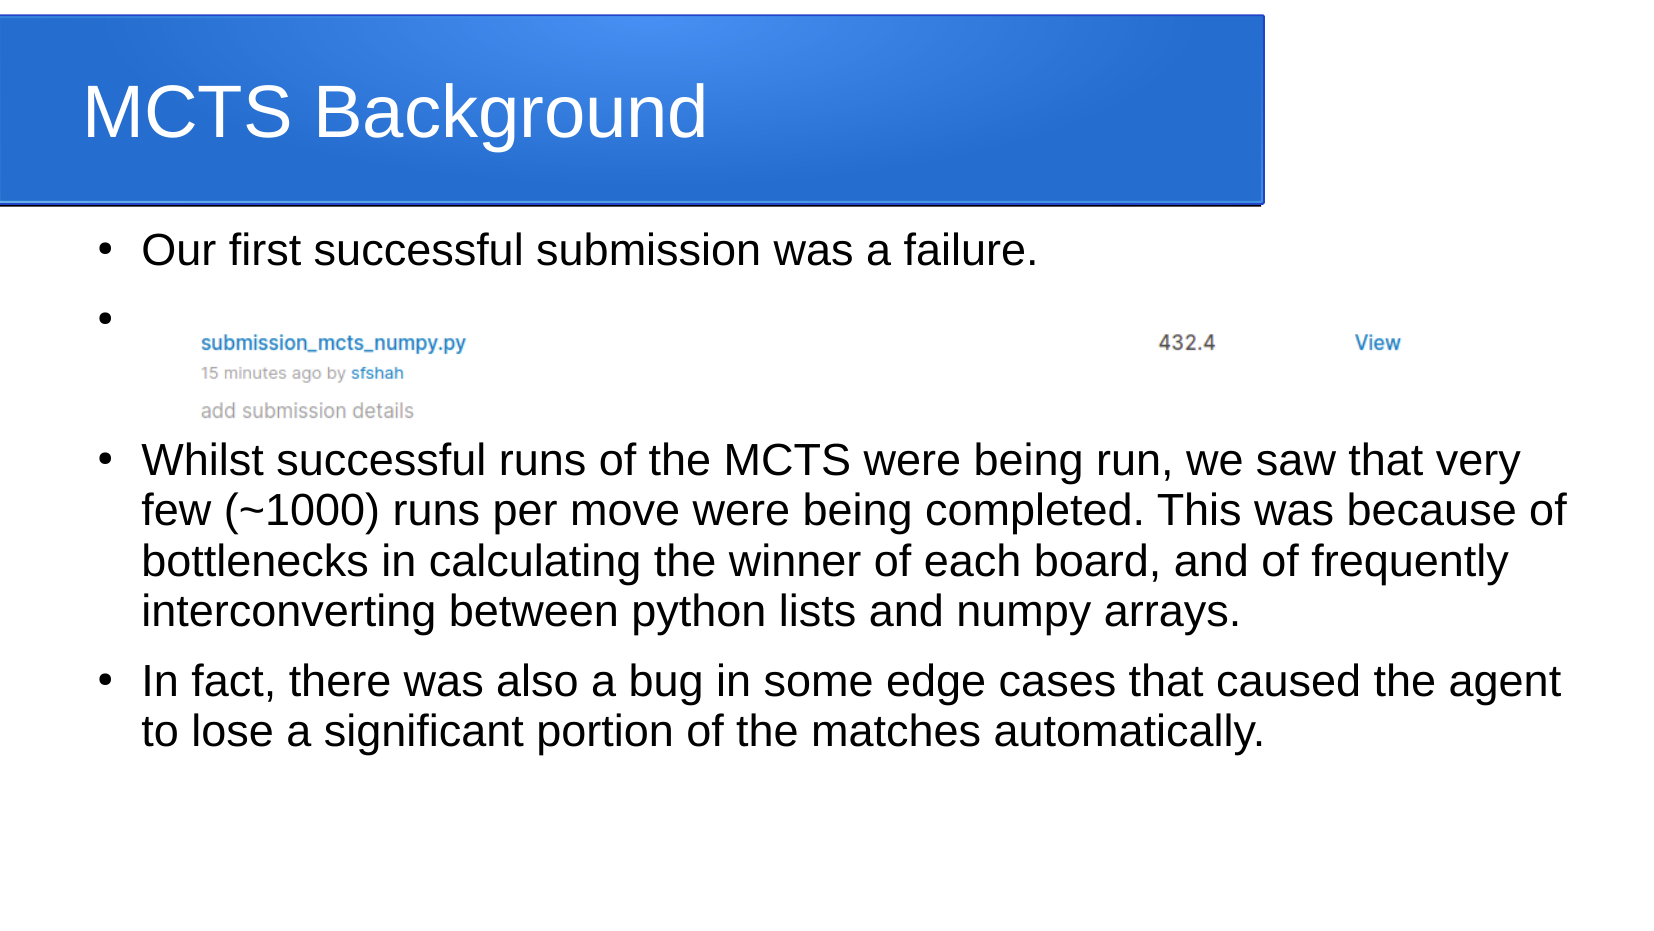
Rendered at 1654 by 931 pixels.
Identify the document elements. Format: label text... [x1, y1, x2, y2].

picture [188, 324, 1435, 426]
list Our first successful submission was a failure. Whilst successful runs of the MCTS were being run, we saw that very few (~1000) runs per move were being completed. This was because of bottlenecks in calculating the winner of each board, and of frequently interconverting between python lists and numpy arrays. In fact, there was also a bug in some edge cases that caused the agent to lose a significant portion of the matches automatically. [82, 224, 1571, 764]
title MCTS Background [82, 35, 1235, 189]
